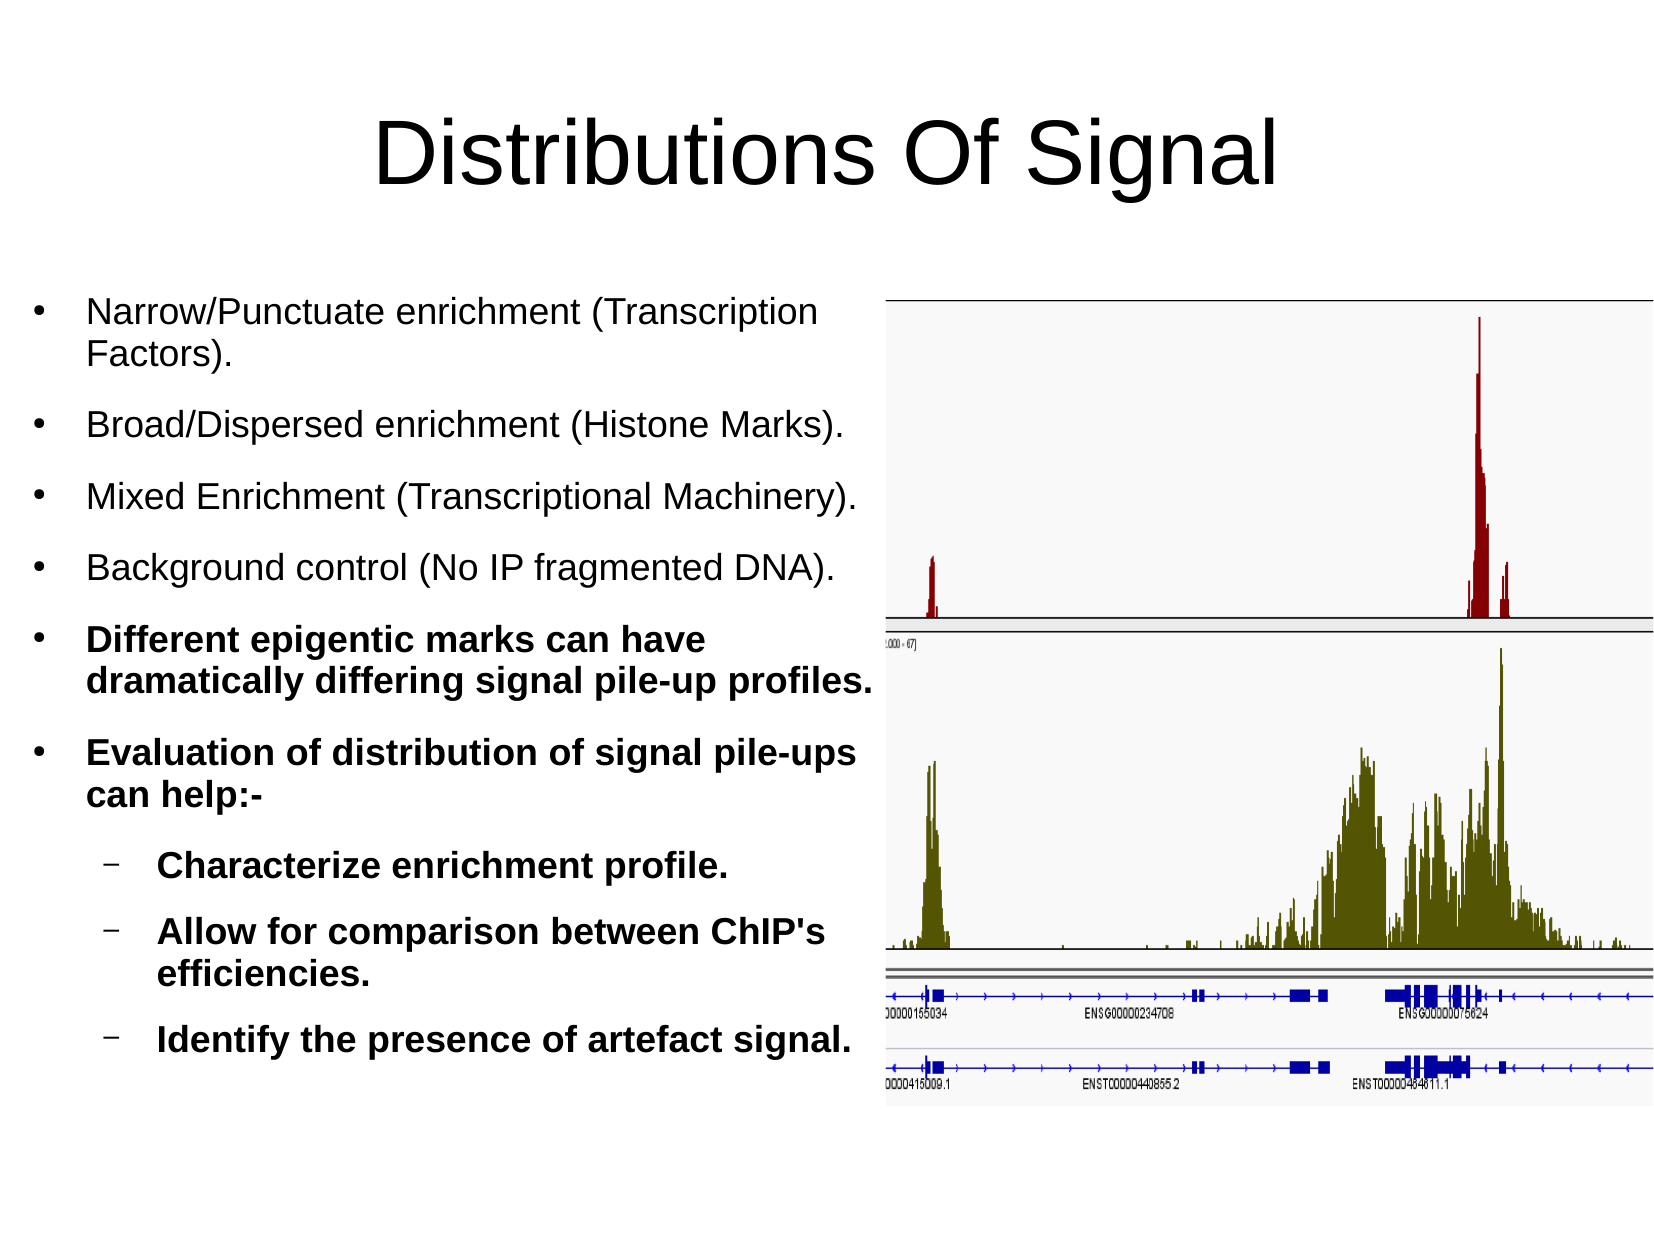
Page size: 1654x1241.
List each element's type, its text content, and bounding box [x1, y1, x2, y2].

picture [885, 299, 1654, 1108]
list Narrow/Punctuate enrichment (Transcription Factors). Broad/Dispersed enrichment (Histone Marks). Mixed Enrichment (Transcriptional Machinery). Background control (No IP fragmented DNA). Different epigentic marks can have dramatically differing signal pile-up profiles. Evaluation of distribution of signal pile-ups can help:- Characterize enrichment profile. Allow for comparison between ChIP's efficiencies. Identify the presence of artefact signal. [15, 290, 886, 1241]
title Distributions Of Signal [82, 49, 1571, 257]
